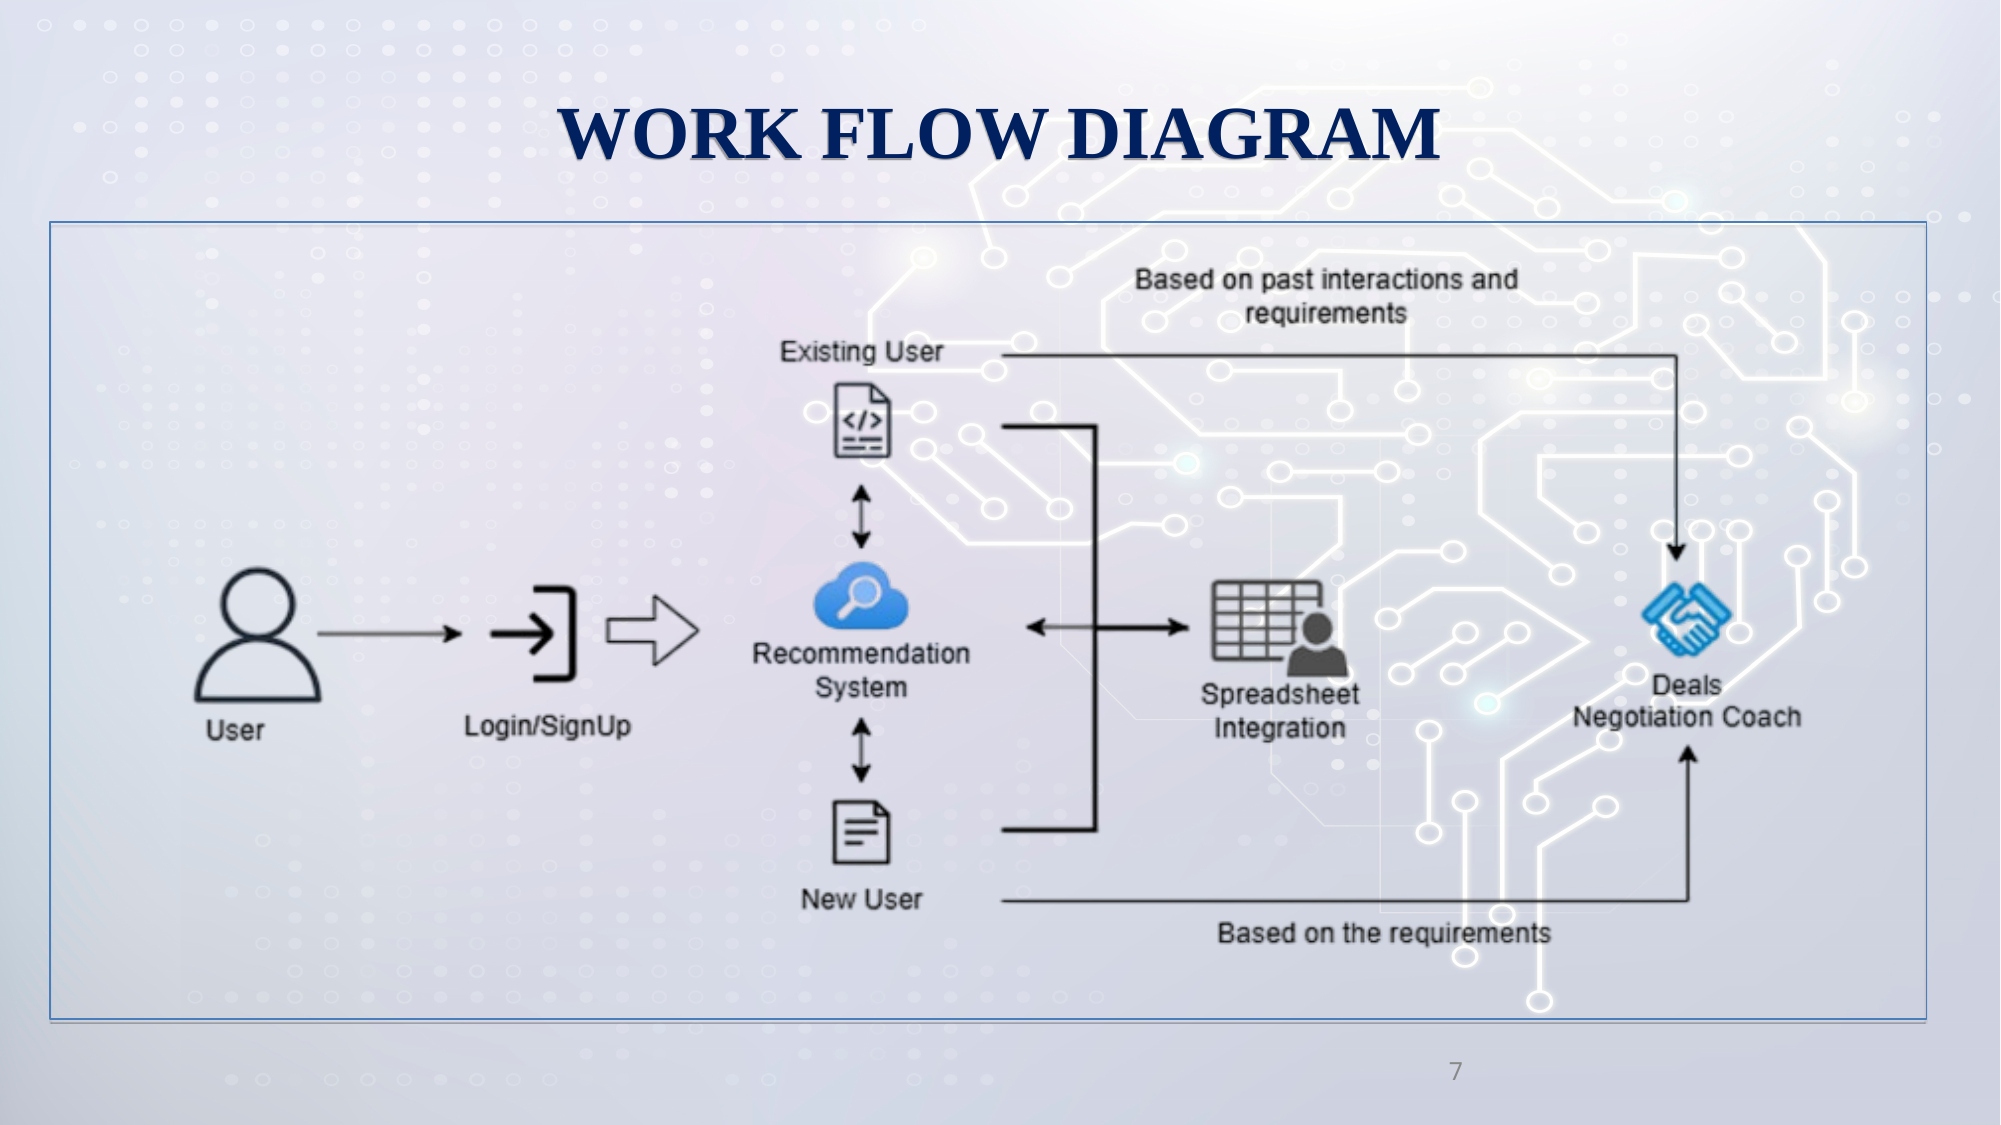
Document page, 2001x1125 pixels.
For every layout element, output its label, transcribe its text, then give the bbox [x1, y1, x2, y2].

slide_number 7 [1433, 1042, 1900, 1103]
title WORK FLOW DIAGRAM [99, 34, 1900, 221]
picture [155, 247, 1845, 991]
